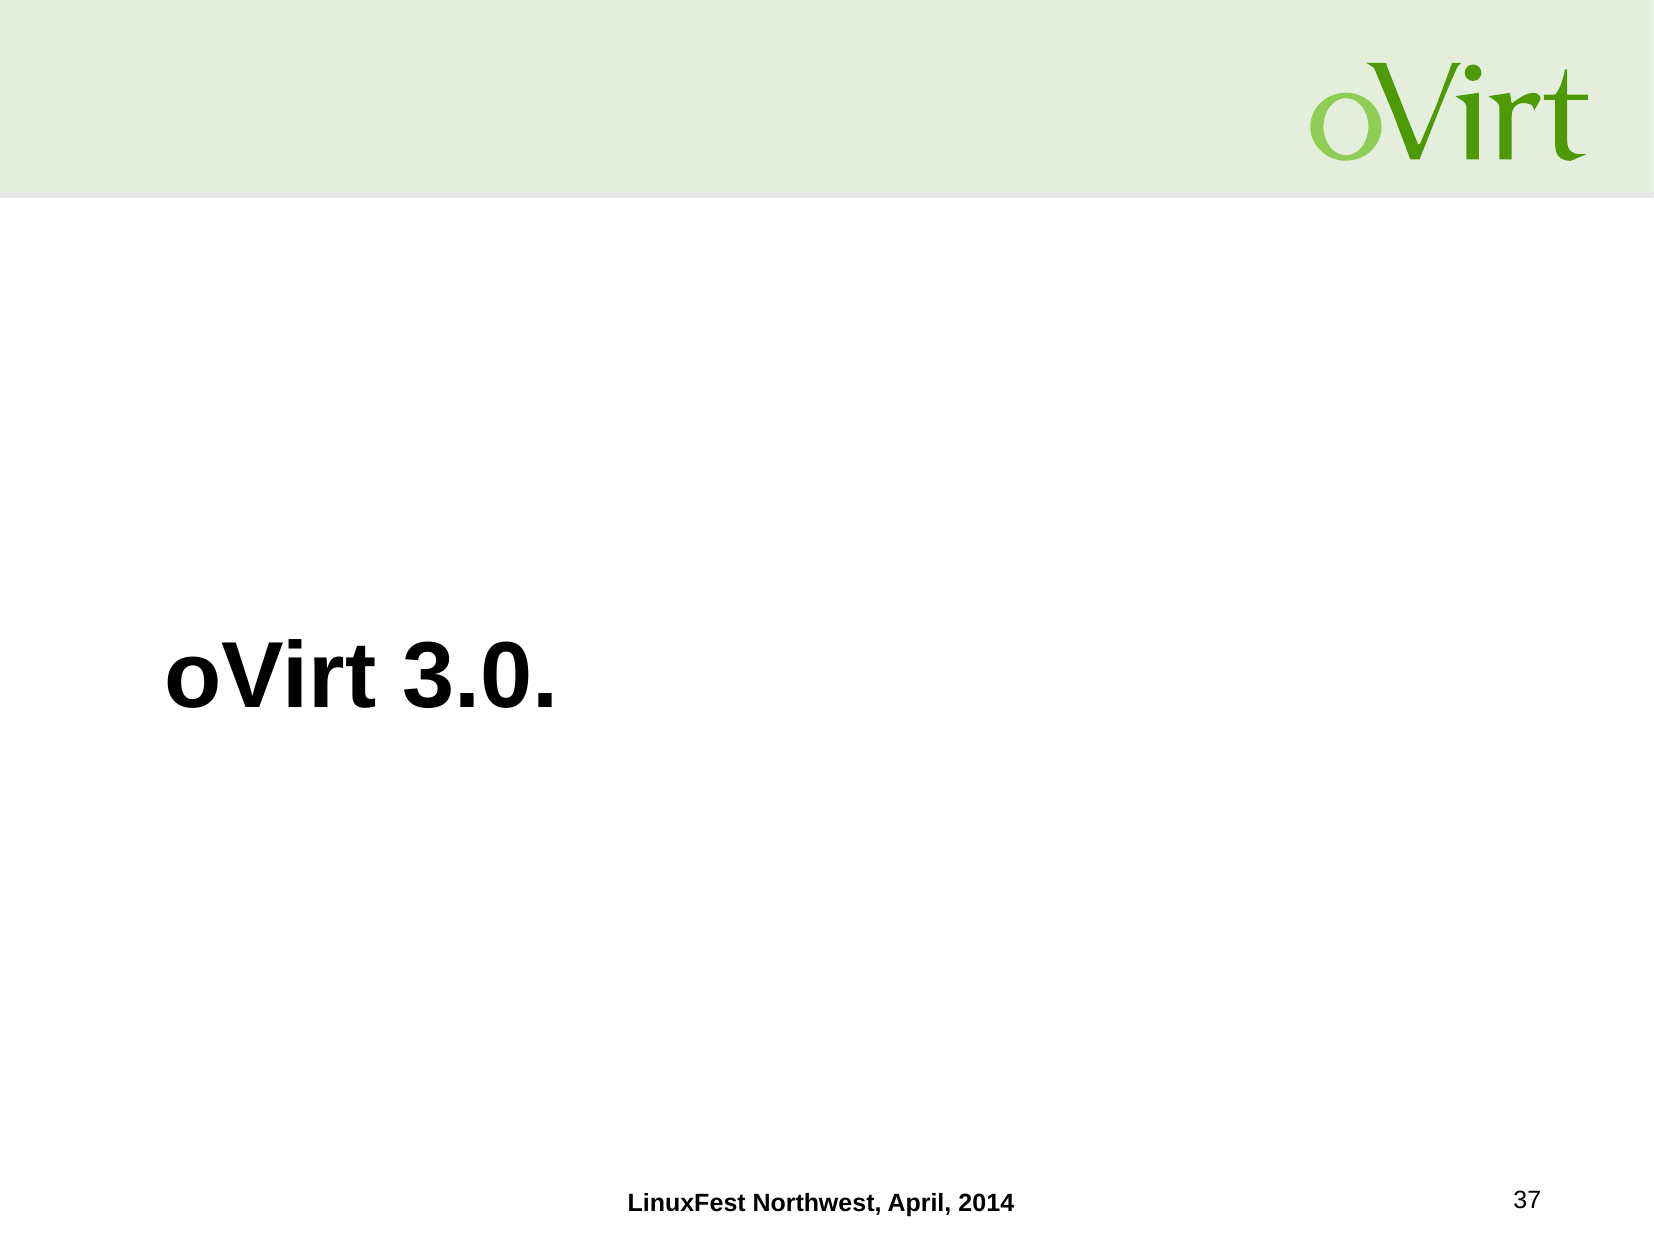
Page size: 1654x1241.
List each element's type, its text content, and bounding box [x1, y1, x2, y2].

text_box oVirt 3.0. [150, 615, 1654, 750]
